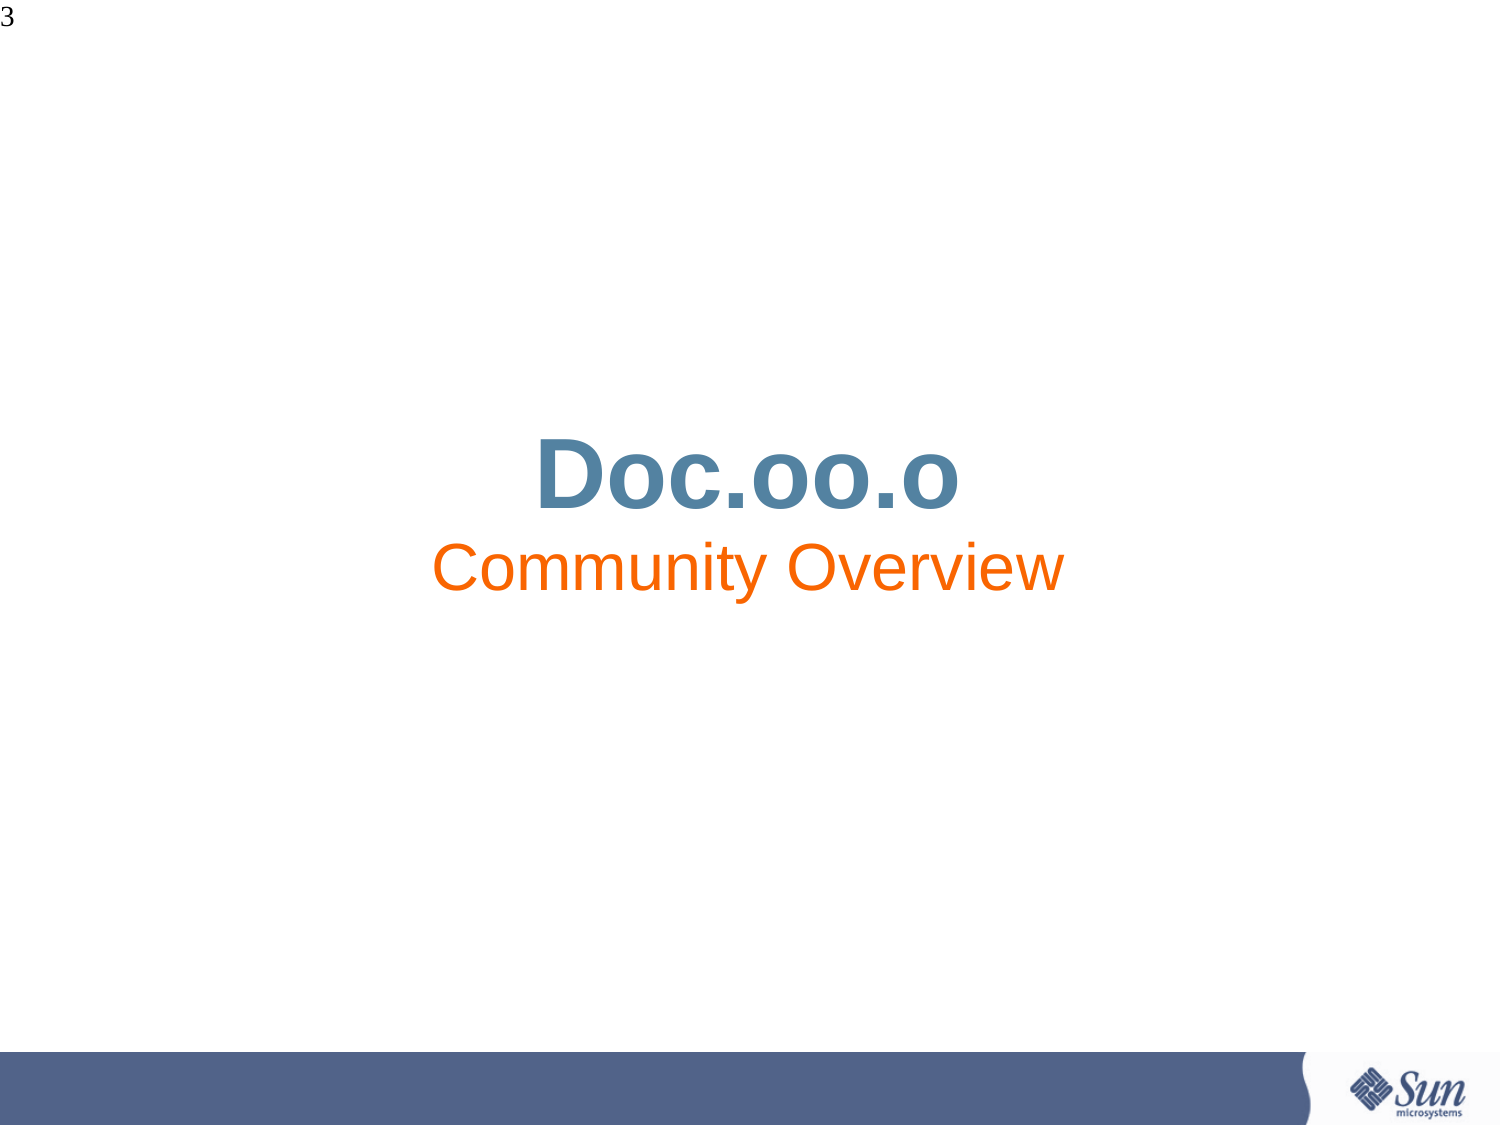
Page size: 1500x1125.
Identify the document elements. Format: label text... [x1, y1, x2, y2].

subtitle Doc.oo.o Community Overview [47, 55, 1414, 968]
picture [0, 1052, 1500, 1125]
